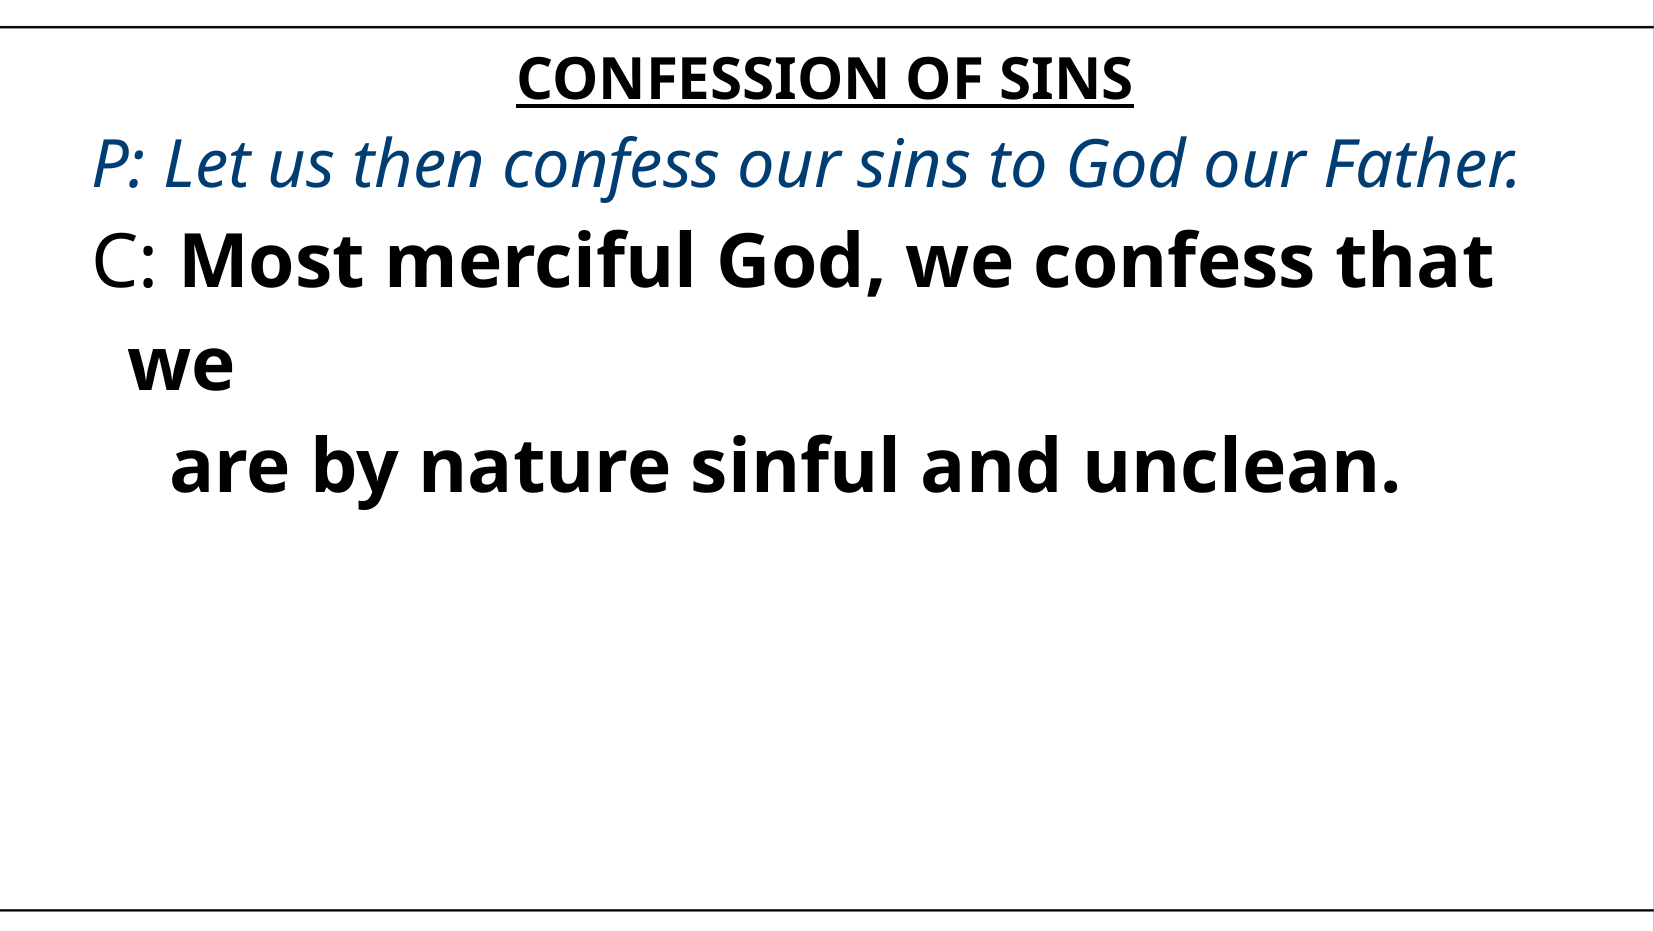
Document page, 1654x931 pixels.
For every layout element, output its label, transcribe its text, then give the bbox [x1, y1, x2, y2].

text_box CONFESSION OF SINS P: Let us then confess our sins to God our Father. C: Most merciful God, we confess that we are by nature sinful and unclean. [75, 30, 1576, 413]
picture [0, 0, 1654, 931]
